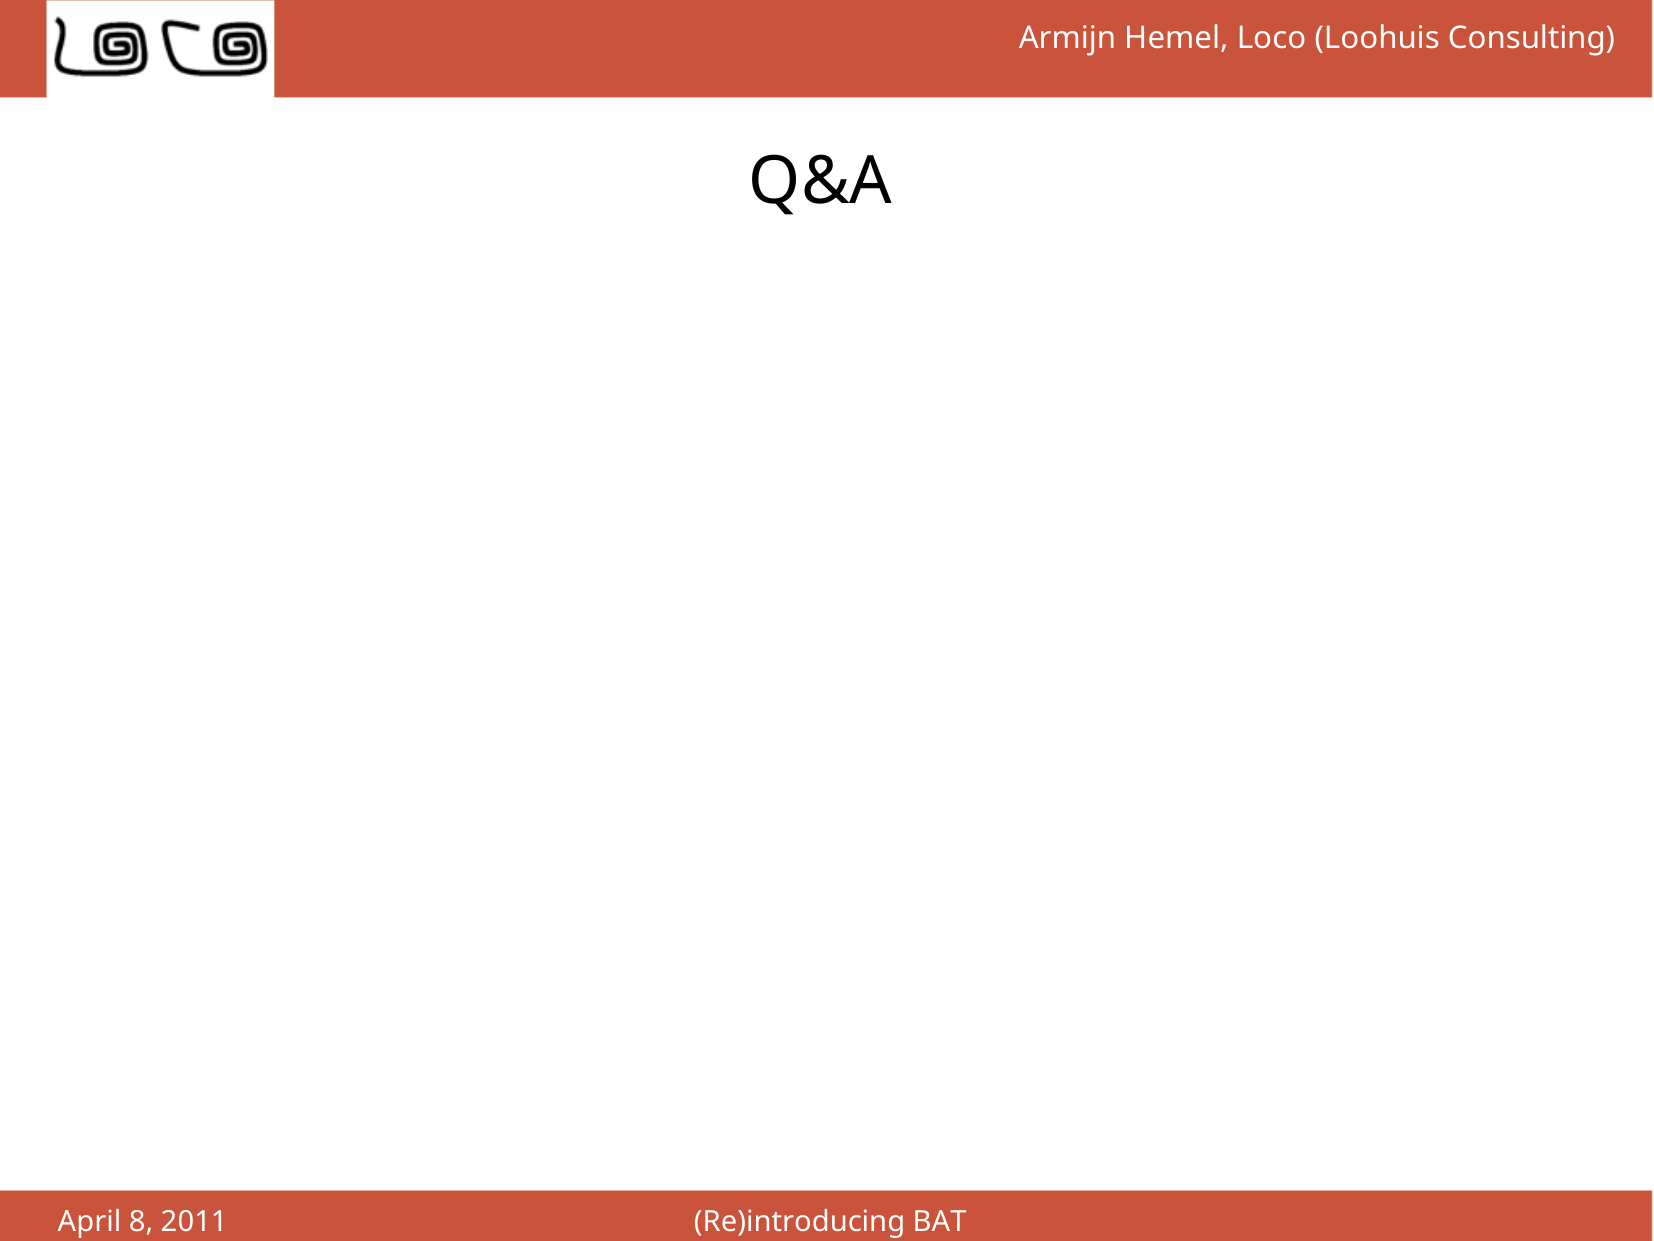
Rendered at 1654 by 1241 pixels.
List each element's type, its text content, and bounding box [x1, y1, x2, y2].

title Q&A [47, 125, 1595, 229]
picture [0, 0, 1654, 1241]
